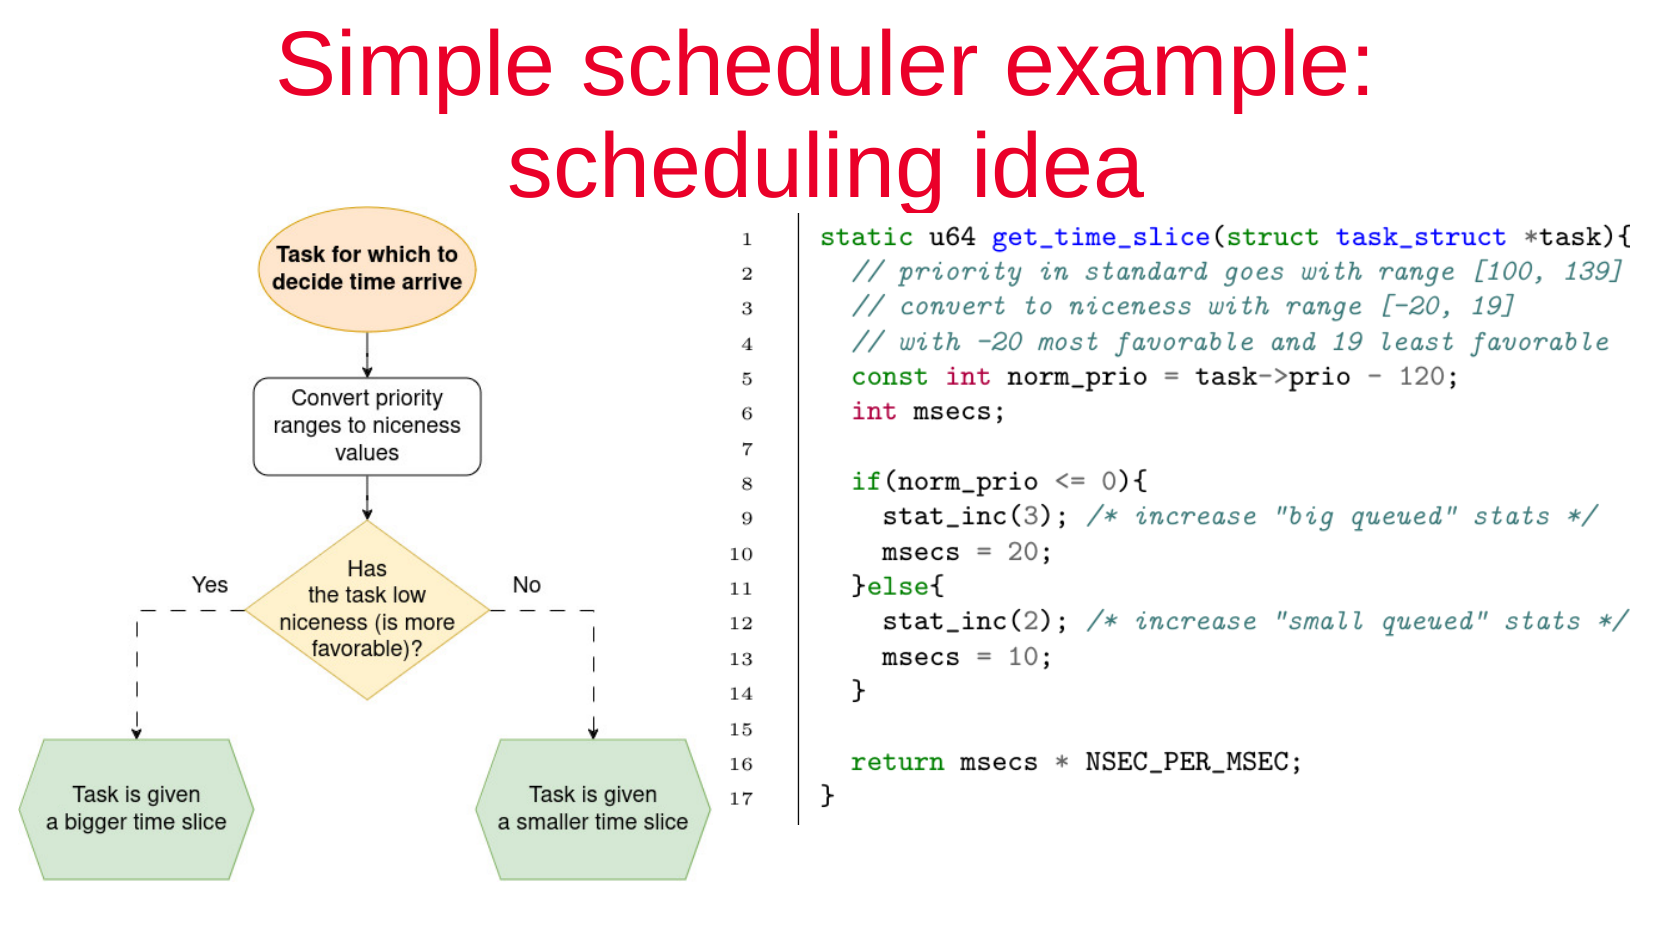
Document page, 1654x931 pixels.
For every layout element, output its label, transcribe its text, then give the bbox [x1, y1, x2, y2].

title Simple scheduler example: scheduling idea [82, 22, 1571, 207]
picture [18, 206, 1630, 882]
